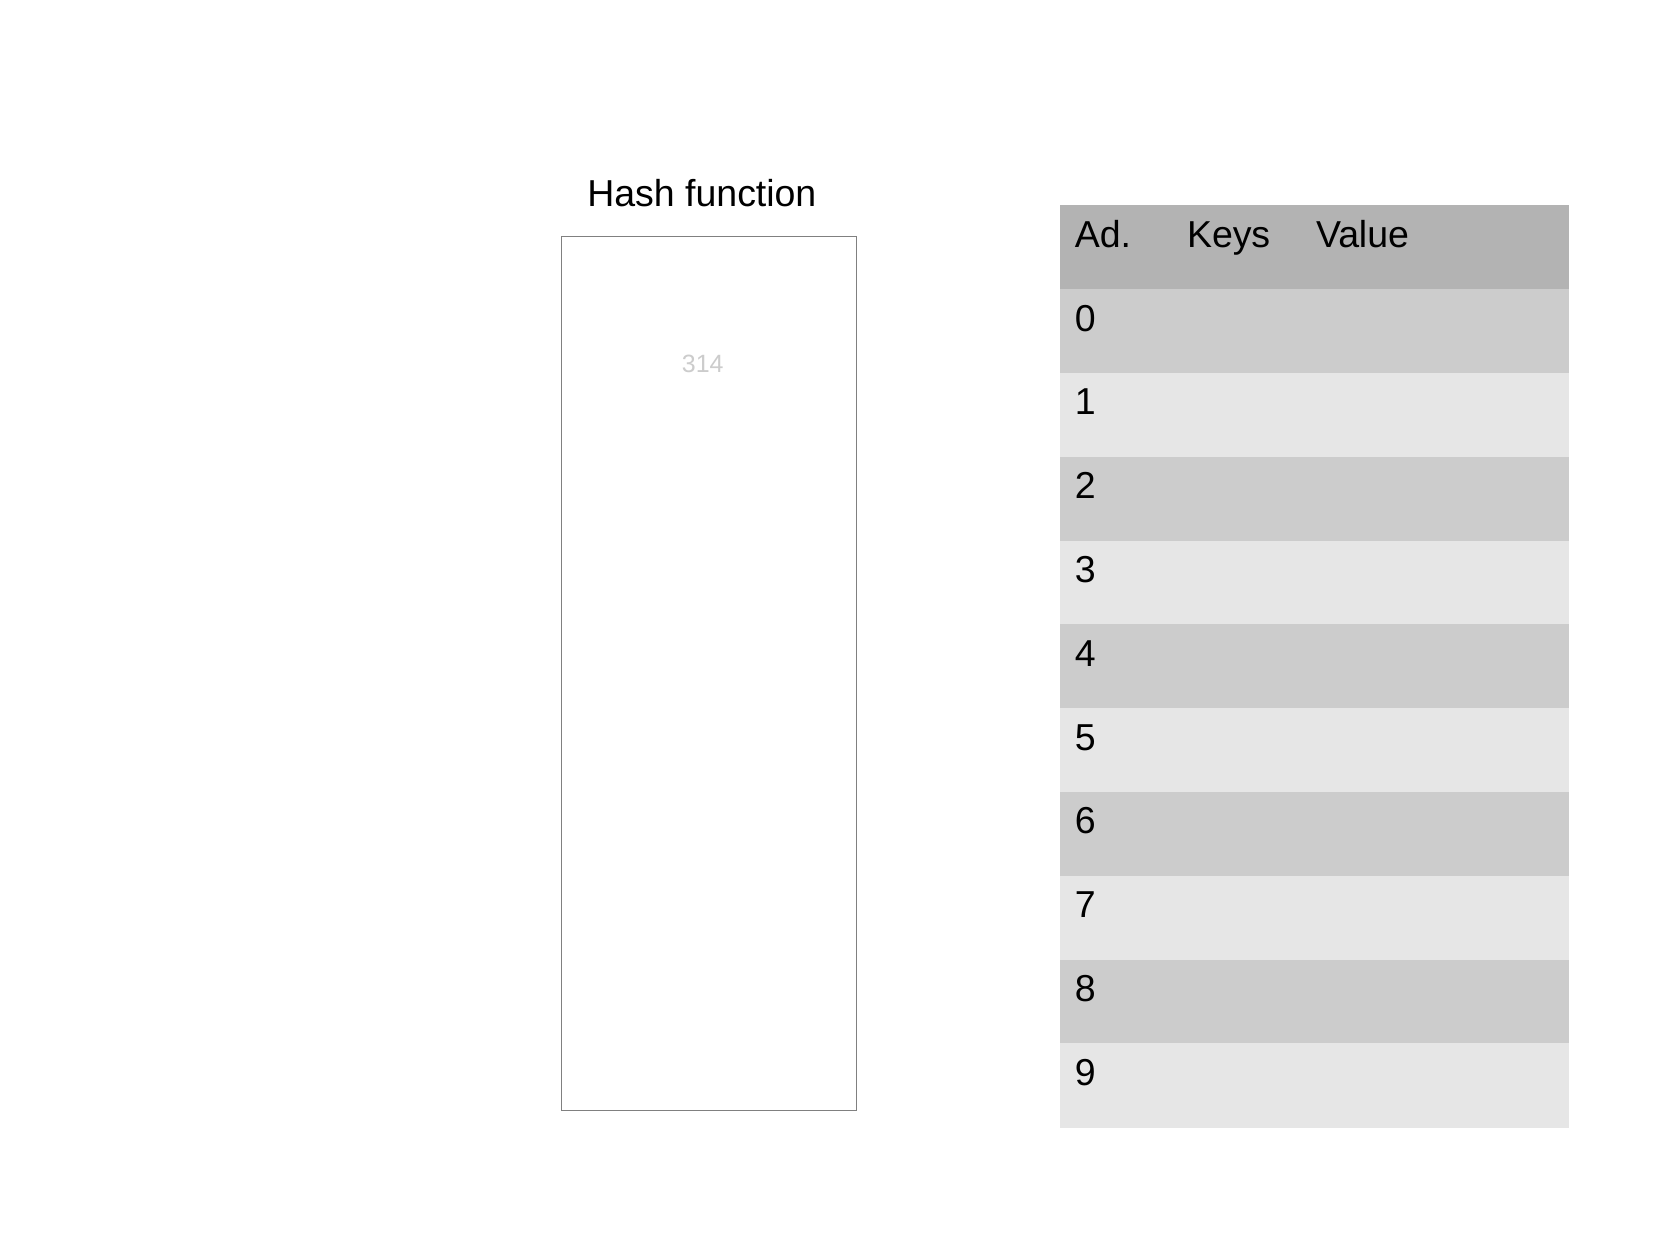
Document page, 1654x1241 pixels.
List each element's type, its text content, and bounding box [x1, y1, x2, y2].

text_box Hash function [572, 165, 845, 223]
table_cell [1172, 624, 1301, 708]
table_cell [1172, 876, 1301, 960]
text_box 314 [667, 342, 756, 386]
table_cell [1301, 289, 1569, 373]
table_header Value [1301, 205, 1569, 289]
table_cell 2 [1060, 457, 1172, 541]
table_cell [1172, 792, 1301, 876]
table_cell 6 [1060, 792, 1172, 876]
table_cell [1301, 624, 1569, 708]
table_cell [1172, 457, 1301, 541]
table_cell [1301, 960, 1569, 1043]
table_cell [1301, 541, 1569, 624]
table_cell 9 [1060, 1043, 1172, 1128]
table_cell 8 [1060, 960, 1172, 1043]
table_cell 4 [1060, 624, 1172, 708]
table_cell [1301, 708, 1569, 792]
table_cell 5 [1060, 708, 1172, 792]
table_header Ad. [1060, 205, 1172, 289]
table_cell [1172, 289, 1301, 373]
table_cell [1172, 373, 1301, 457]
table_cell [1301, 1043, 1569, 1128]
table_cell [1301, 792, 1569, 876]
table_cell [1172, 960, 1301, 1043]
text_box [561, 236, 857, 1111]
table_cell [1172, 708, 1301, 792]
table_cell [1301, 373, 1569, 457]
table_cell [1301, 457, 1569, 541]
table_cell 1 [1060, 373, 1172, 457]
table_cell 0 [1060, 289, 1172, 373]
table_cell [1172, 541, 1301, 624]
table_cell [1301, 876, 1569, 960]
table_cell [1172, 1043, 1301, 1128]
table_cell 3 [1060, 541, 1172, 624]
table_cell 7 [1060, 876, 1172, 960]
table_header Keys [1172, 205, 1301, 289]
